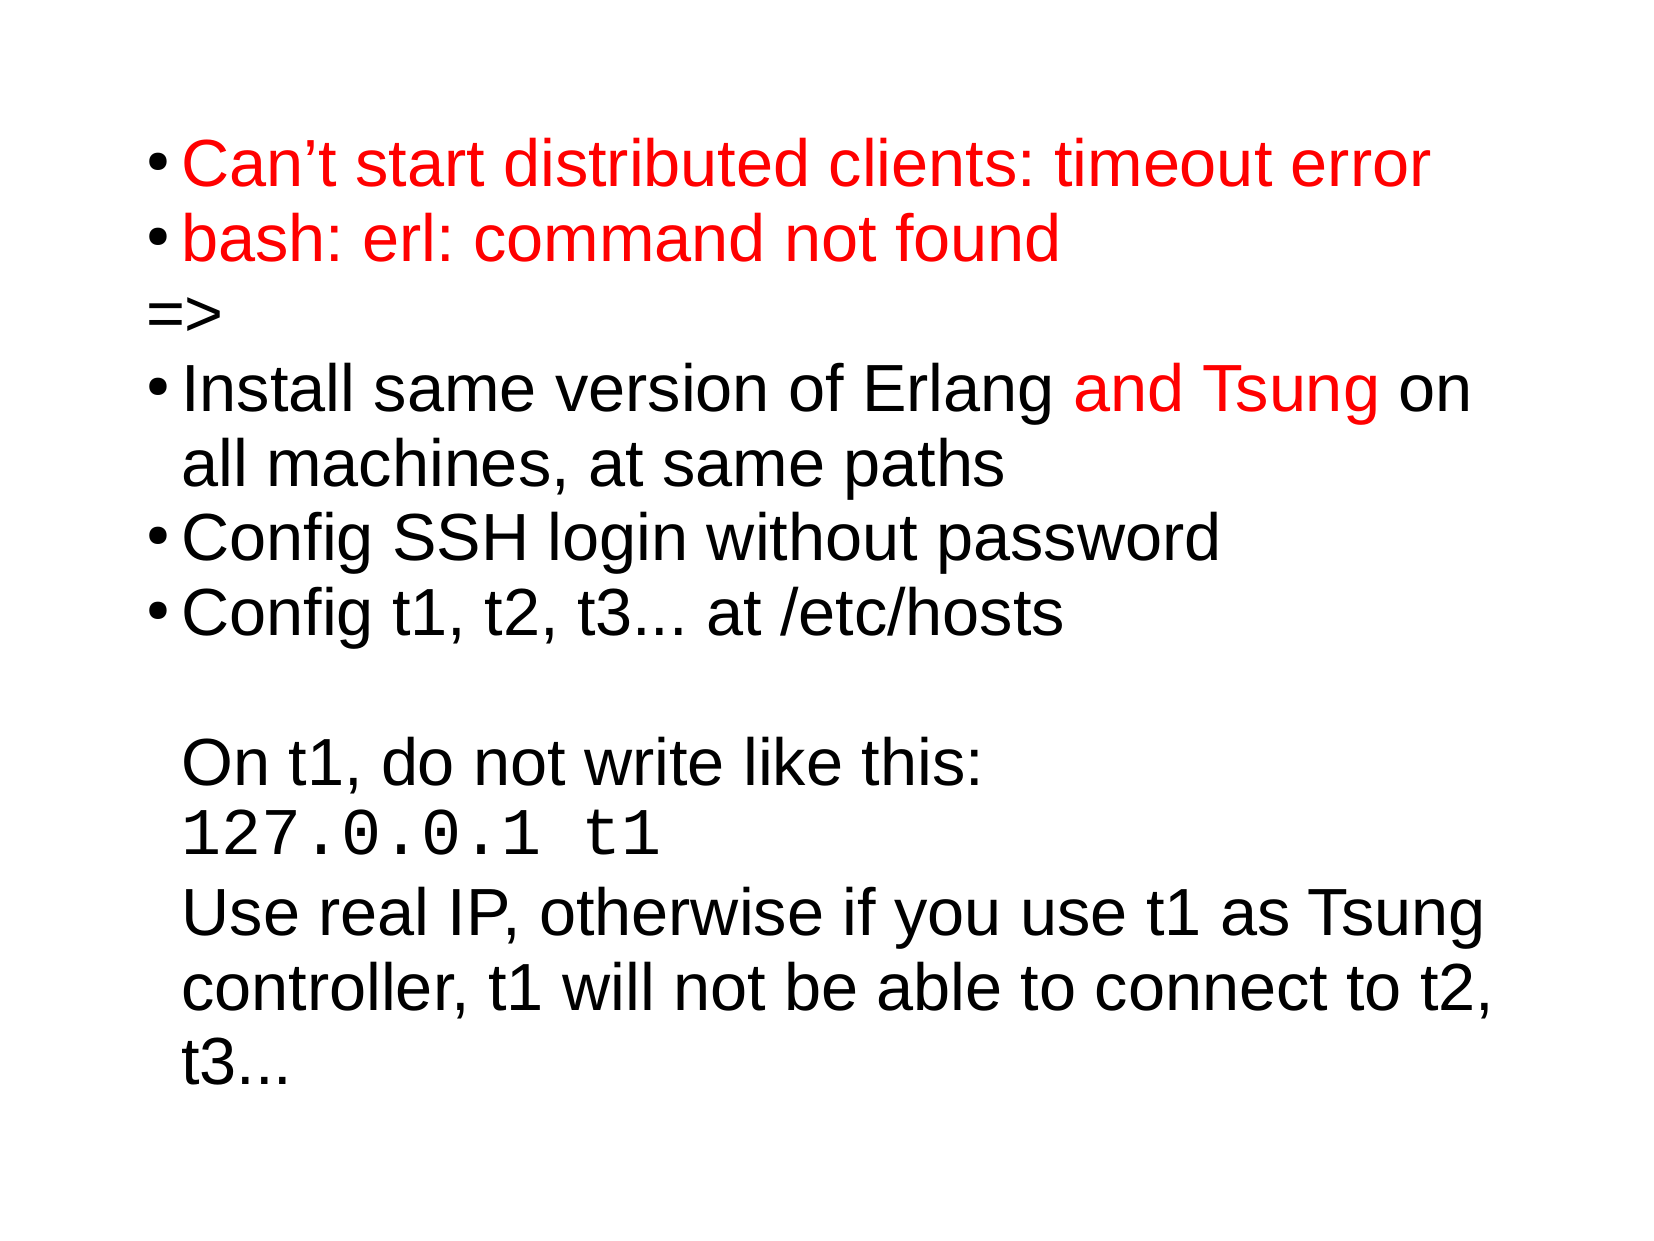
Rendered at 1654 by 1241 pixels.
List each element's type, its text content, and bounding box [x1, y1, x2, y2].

text_box Can’t start distributed clients: timeout error bash: erl: command not found => Install same version of Erlang and Tsung on all machines, at same paths Config SSH login without password Config t1, t2, t3... at /etc/hosts On t1, do not write like this: 127.0.0.1 t1 Use real IP, otherwise if you use t1 as Tsung controller, t1 will not be able to connect to t2, t3... [131, 119, 1512, 1104]
